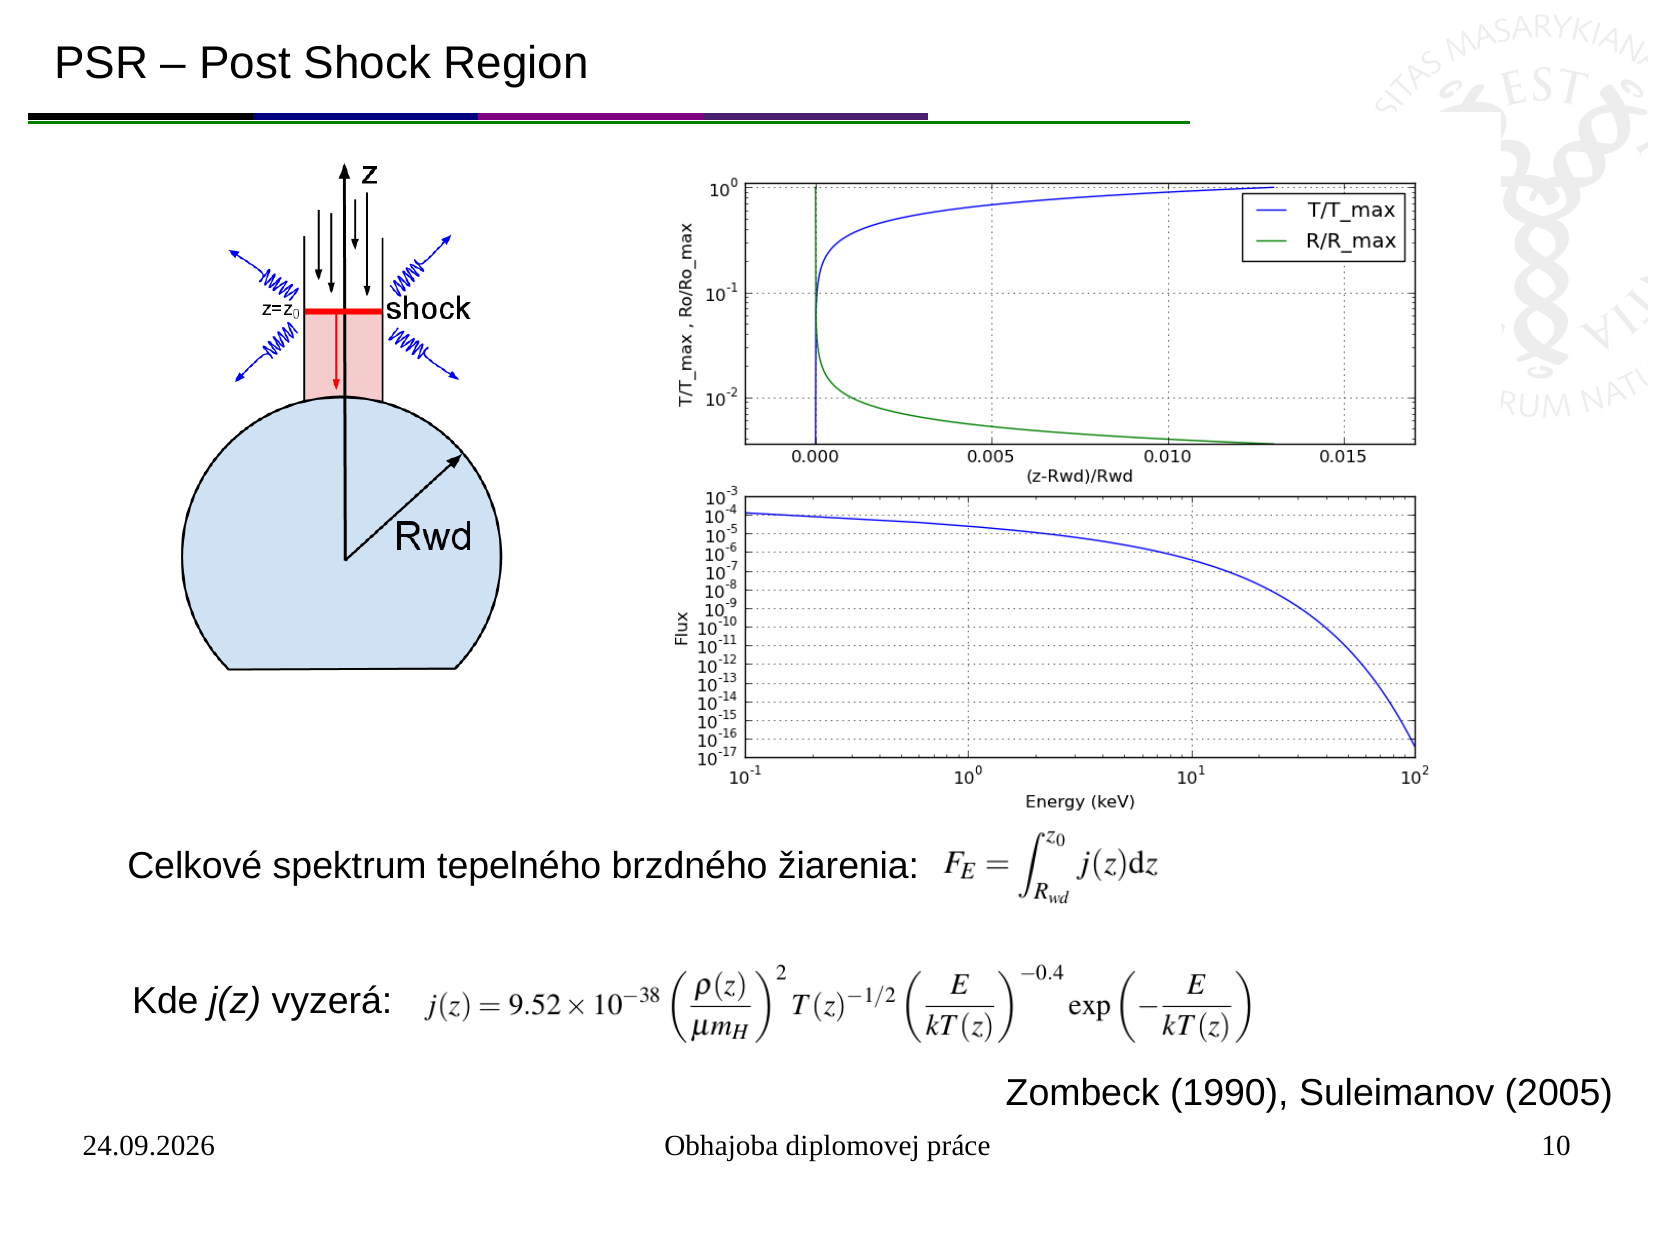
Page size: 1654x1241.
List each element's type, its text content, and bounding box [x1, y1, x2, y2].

text_box Celkové spektrum tepelného brzdného žiarenia: [112, 836, 945, 894]
text_box Zombeck (1990), Suleimanov (2005) [990, 1063, 1628, 1121]
picture [0, 0, 1648, 911]
text_box PSR – Post Shock Region [39, 29, 605, 96]
text_box Kde j(z) vyzerá: [117, 972, 417, 1030]
picture [420, 958, 1253, 1050]
